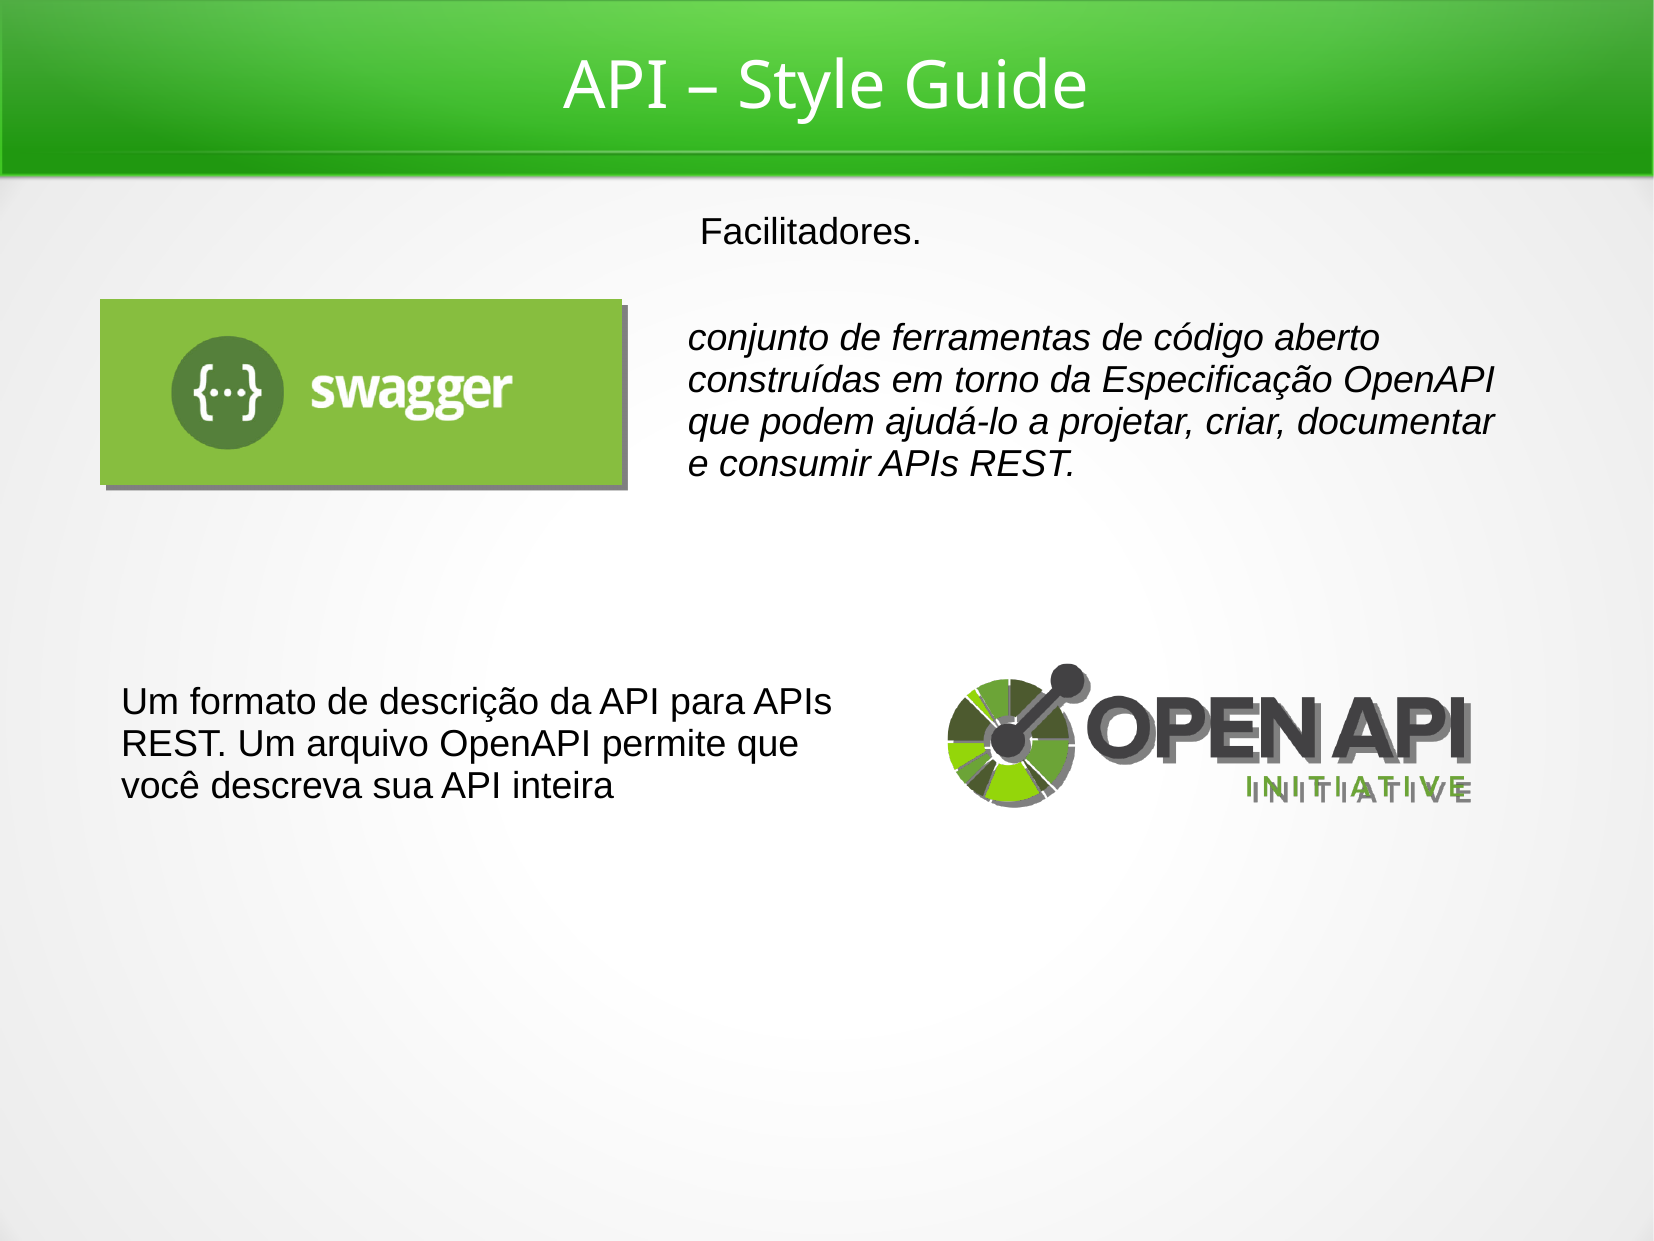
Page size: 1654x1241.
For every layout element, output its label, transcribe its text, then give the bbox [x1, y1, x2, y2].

text_box Facilitadores. [685, 203, 938, 260]
picture [0, 0, 1654, 1241]
title API – Style Guide [82, 11, 1571, 154]
text_box Um formato de descrição da API para APIs REST. Um arquivo OpenAPI permite que você descreva sua API inteira [106, 673, 863, 815]
text_box conjunto de ferramentas de código aberto construídas em torno da Especificação OpenAPI que podem ajudá-lo a projetar, criar, documentar e consumir APIs REST. [673, 309, 1536, 493]
